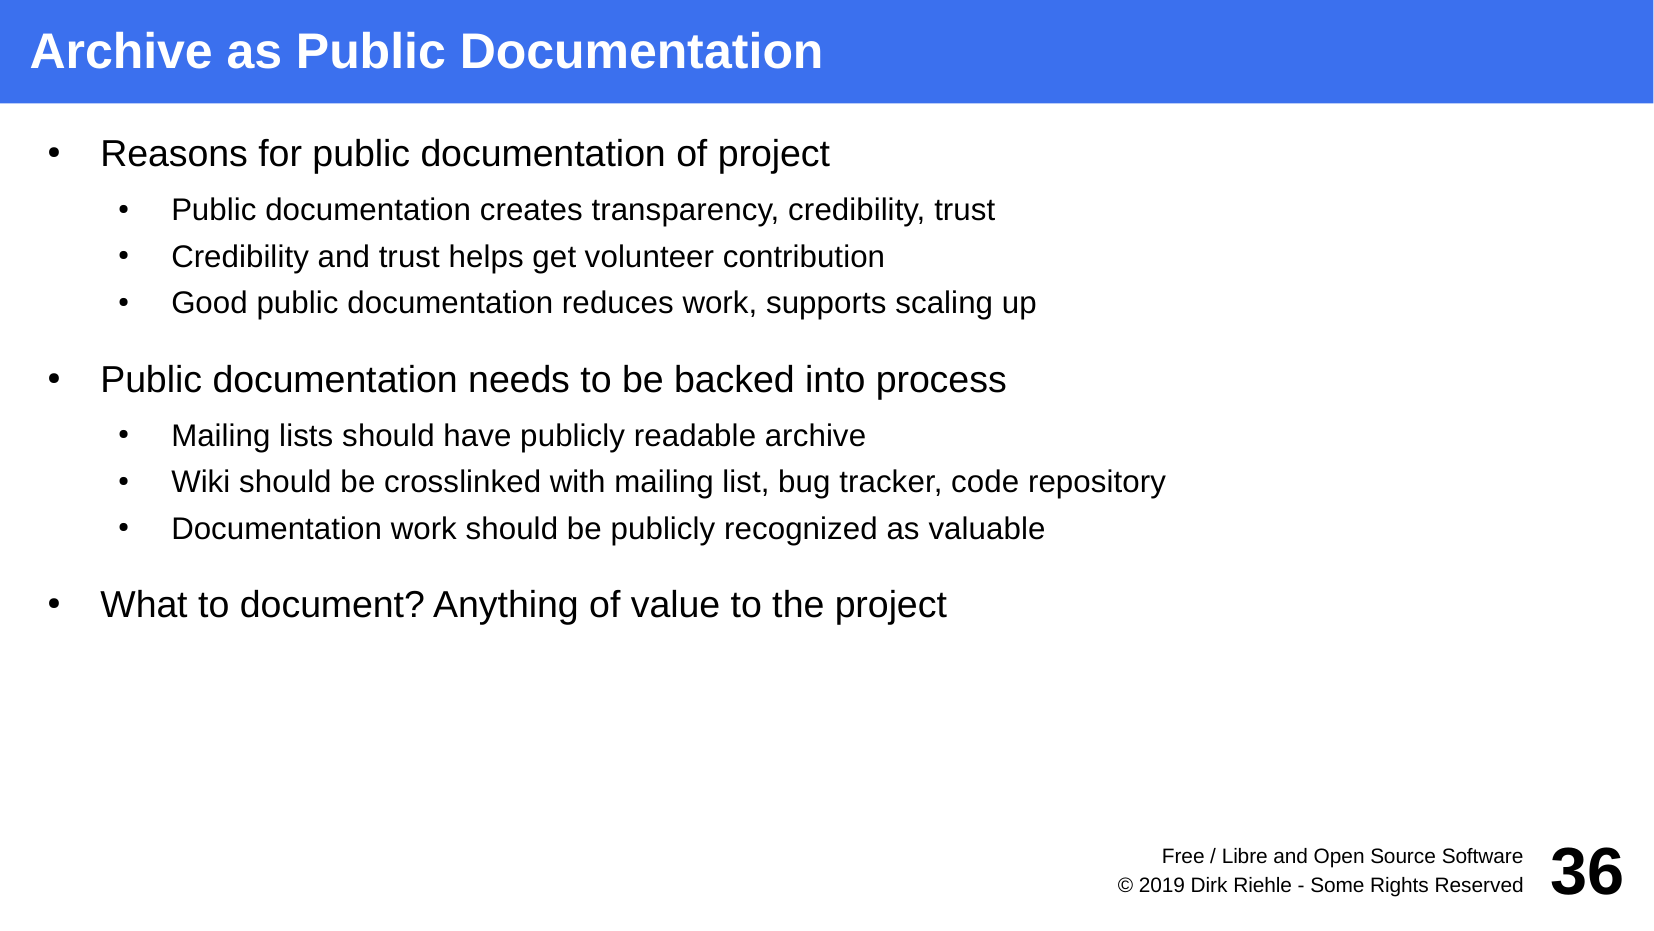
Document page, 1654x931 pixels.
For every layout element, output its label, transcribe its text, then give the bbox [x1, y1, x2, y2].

title Archive as Public Documentation [0, 0, 1654, 104]
list Reasons for public documentation of project Public documentation creates transparency, credibility, trust Credibility and trust helps get volunteer contribution Good public documentation reduces work, supports scaling up Public documentation needs to be backed into process Mailing lists should have publicly readable archive Wiki should be crosslinked with mailing list, bug tracker, code repository Documentation work should be publicly recognized as valuable What to document? Anything of value to the project [29, 132, 1625, 813]
